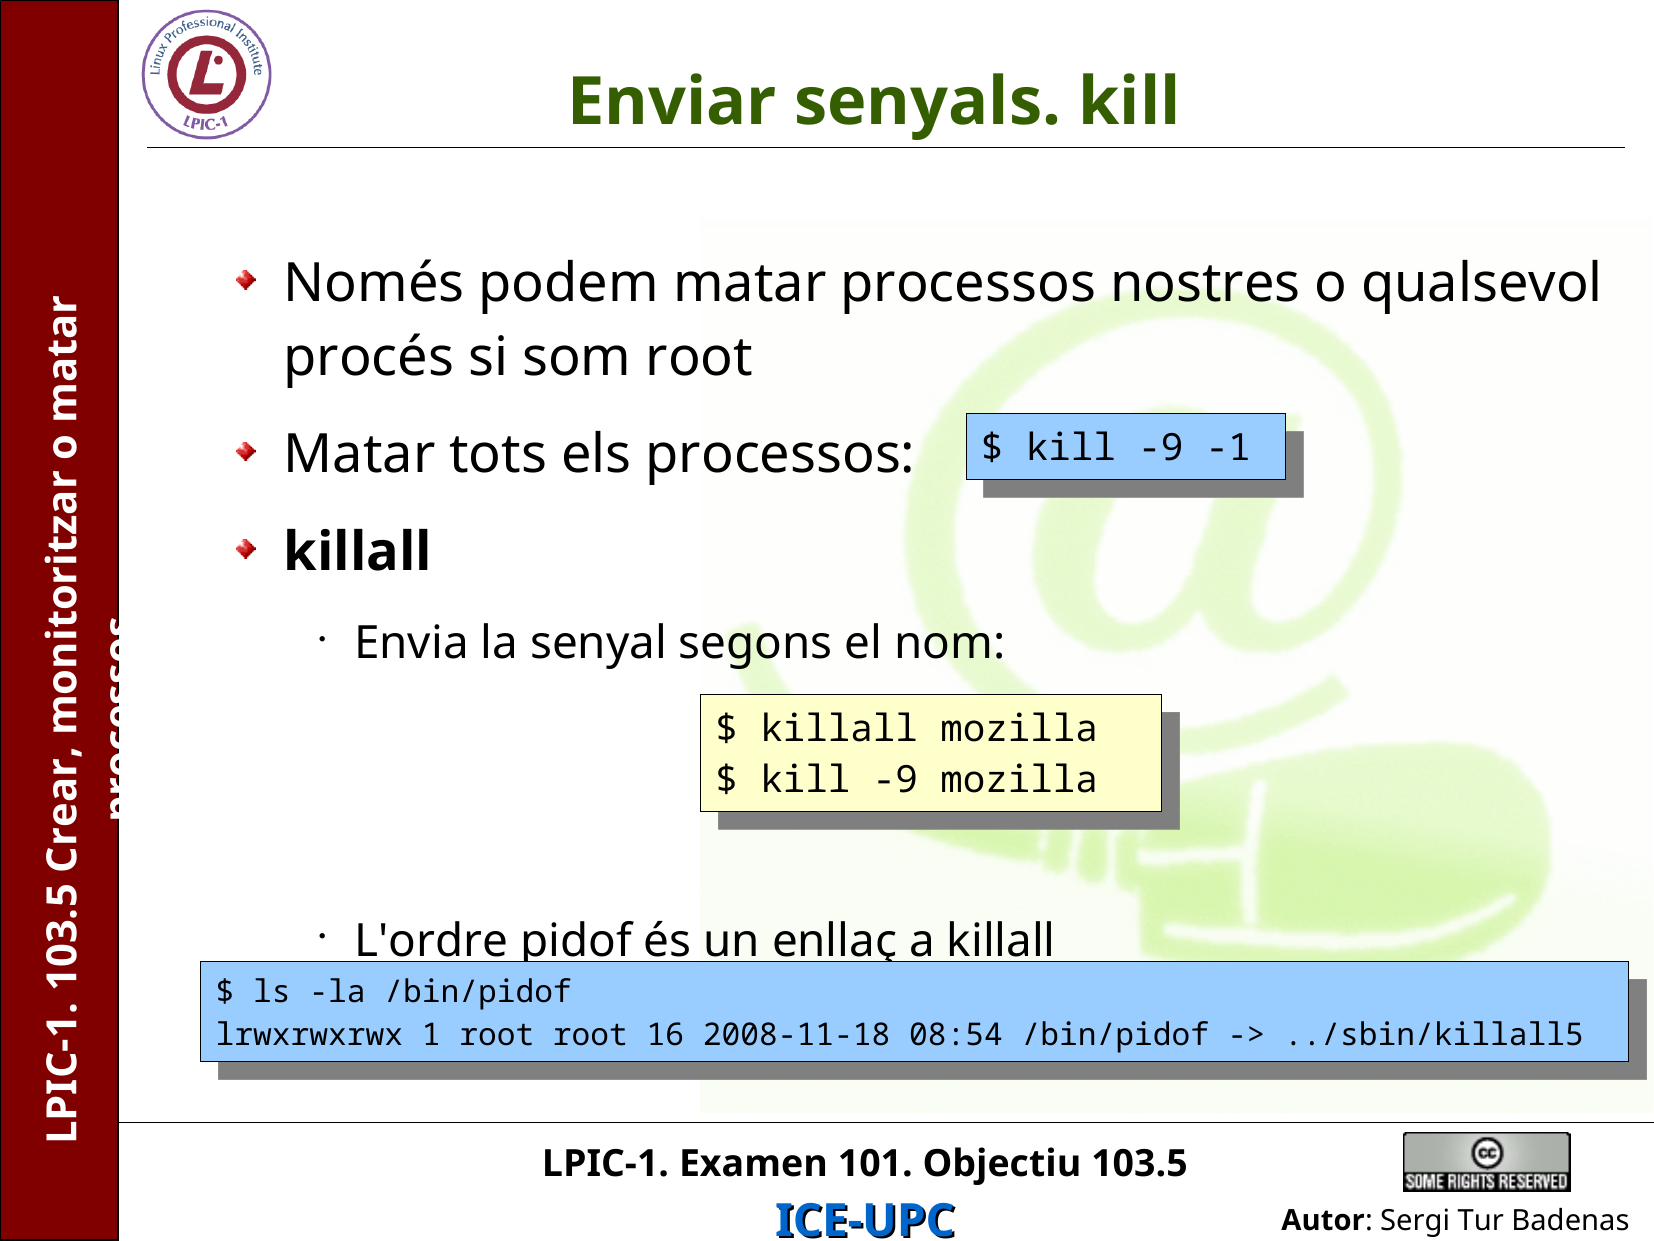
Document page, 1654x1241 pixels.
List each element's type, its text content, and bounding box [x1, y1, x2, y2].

text_box $ kill -9 -1 [966, 413, 1286, 478]
text_box $ killall mozilla $ kill -9 mozilla [700, 694, 1162, 785]
picture [1403, 1132, 1571, 1192]
list Només podem matar processos nostres o qualsevol procés si som root Matar tots els processos: killall Envia la senyal segons el nom: L'ordre pidof és un enllaç a killall [141, 242, 1630, 1078]
title Enviar senyals. kill [129, 55, 1619, 142]
picture [135, 5, 277, 55]
text_box $ ls -la /bin/pidof lrwxrwxrwx 1 root root 16 2008-11-18 08:54 /bin/pidof -> ../sbin/killall5 [200, 961, 1629, 1052]
picture [700, 217, 1654, 1113]
